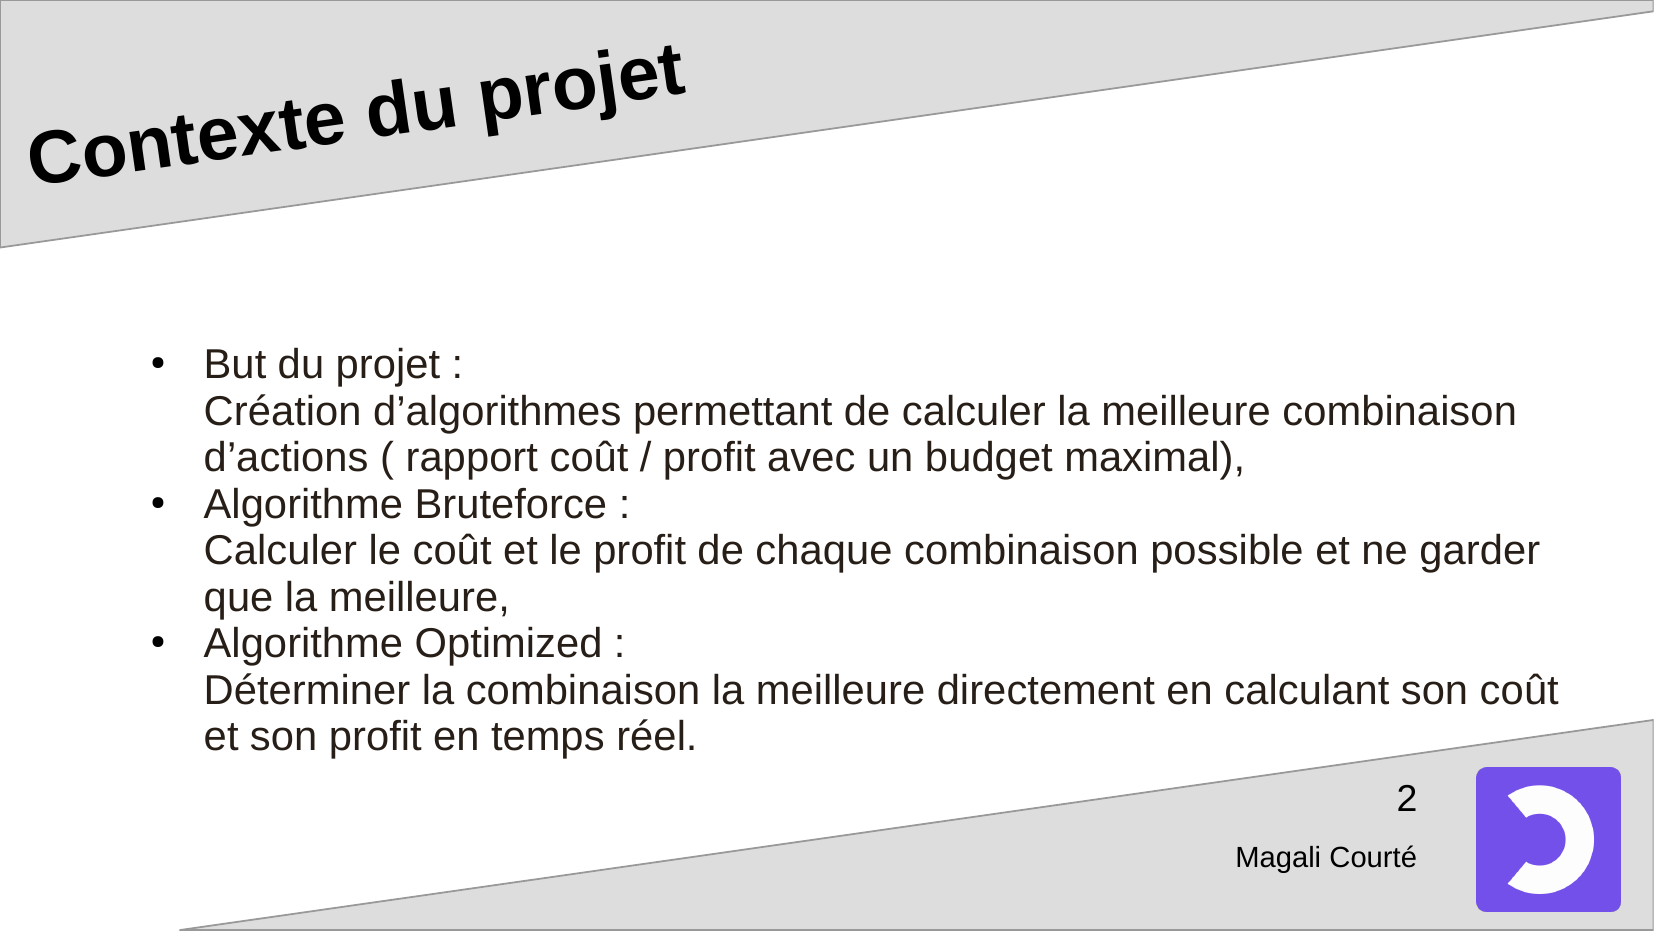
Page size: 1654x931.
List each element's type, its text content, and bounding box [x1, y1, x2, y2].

title Contexte du projet [16, 0, 1501, 239]
picture [1476, 767, 1621, 912]
list But du projet : Création d’algorithmes permettant de calculer la meilleure combinaison d’actions ( rapport coût / profit avec un budget maximal), Algorithme Bruteforce : Calculer le coût et le profit de chaque combinaison possible et ne garder que la meilleure, Algorithme Optimized : Déterminer la combinaison la meilleure directement en calculant son coût et son profit en temps réel. [109, 248, 1565, 760]
